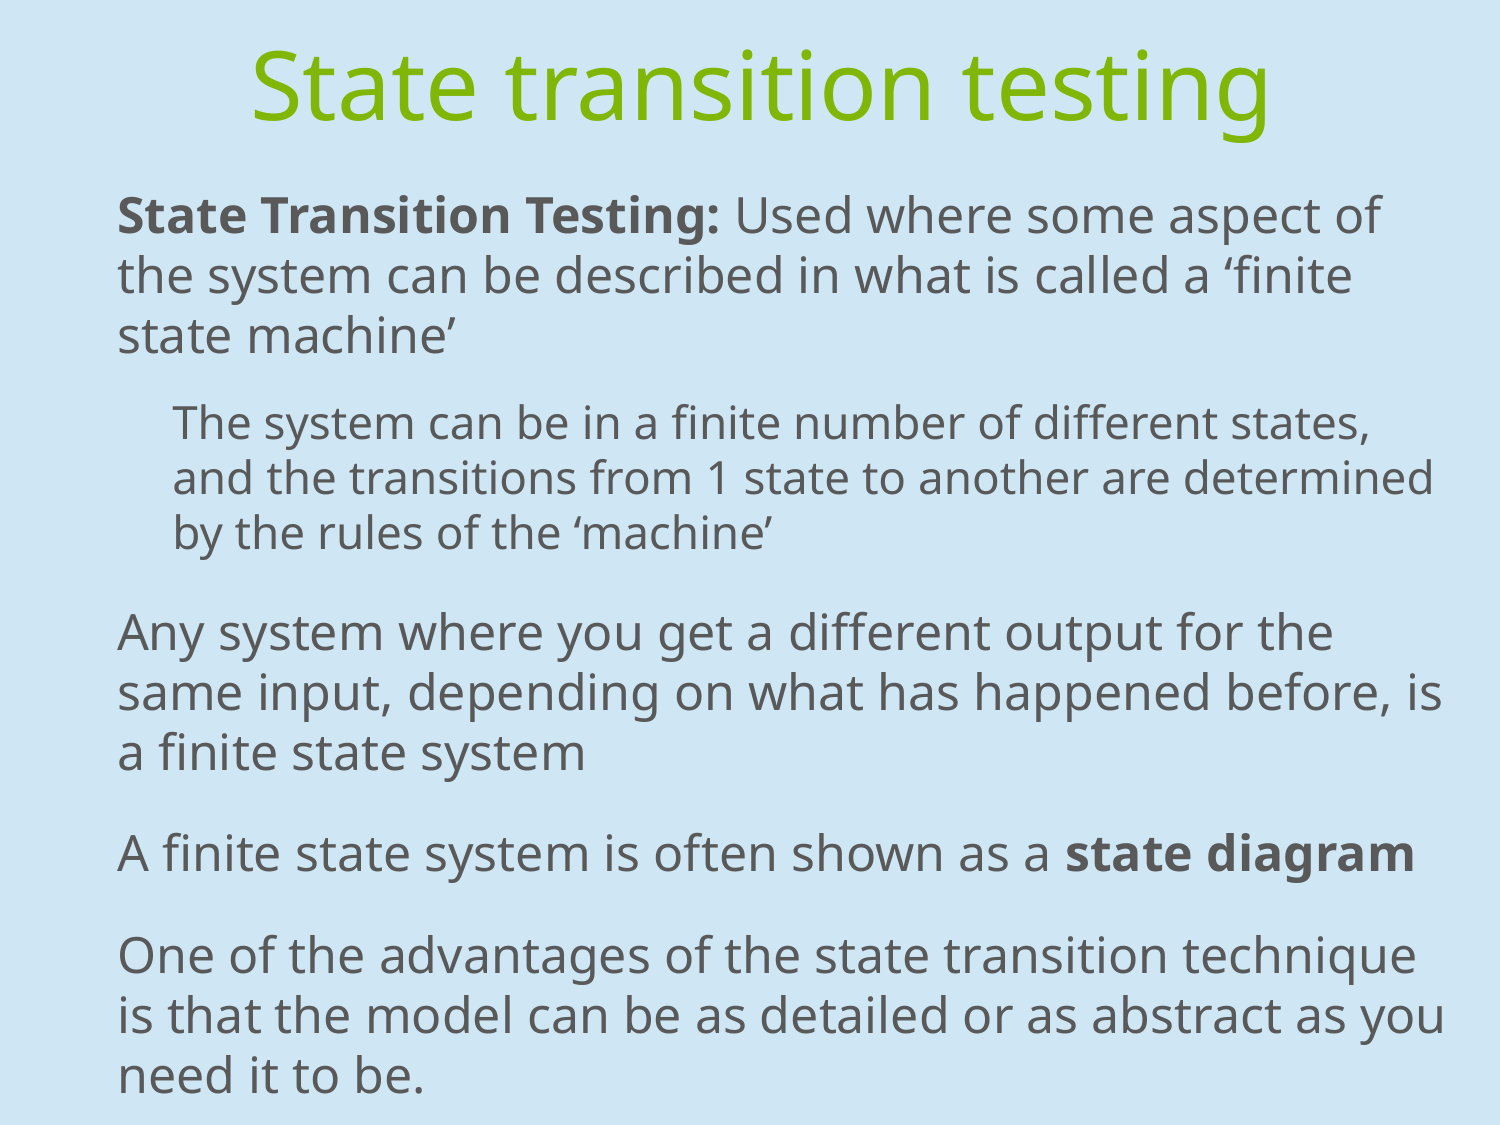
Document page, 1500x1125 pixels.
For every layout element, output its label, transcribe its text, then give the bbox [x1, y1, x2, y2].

list State Transition Testing: Used where some aspect of the system can be described in what is called a ‘finite state machine’ The system can be in a finite number of different states, and the transitions from 1 state to another are determined by the rules of the ‘machine’ Any system where you get a different output for the same input, depending on what has happened before, is a finite state system A finite state system is often shown as a state diagram One of the advantages of the state transition technique is that the model can be as detailed or as abstract as you need it to be. Where a part of the system is more important (requires more testing) a greater depth of detail can be modeled. Where the system is less important (requires less testing), the model can use a single state to signify what would otherwise be a series of different states [45, 176, 1479, 1083]
title State transition testing [45, 17, 1479, 176]
